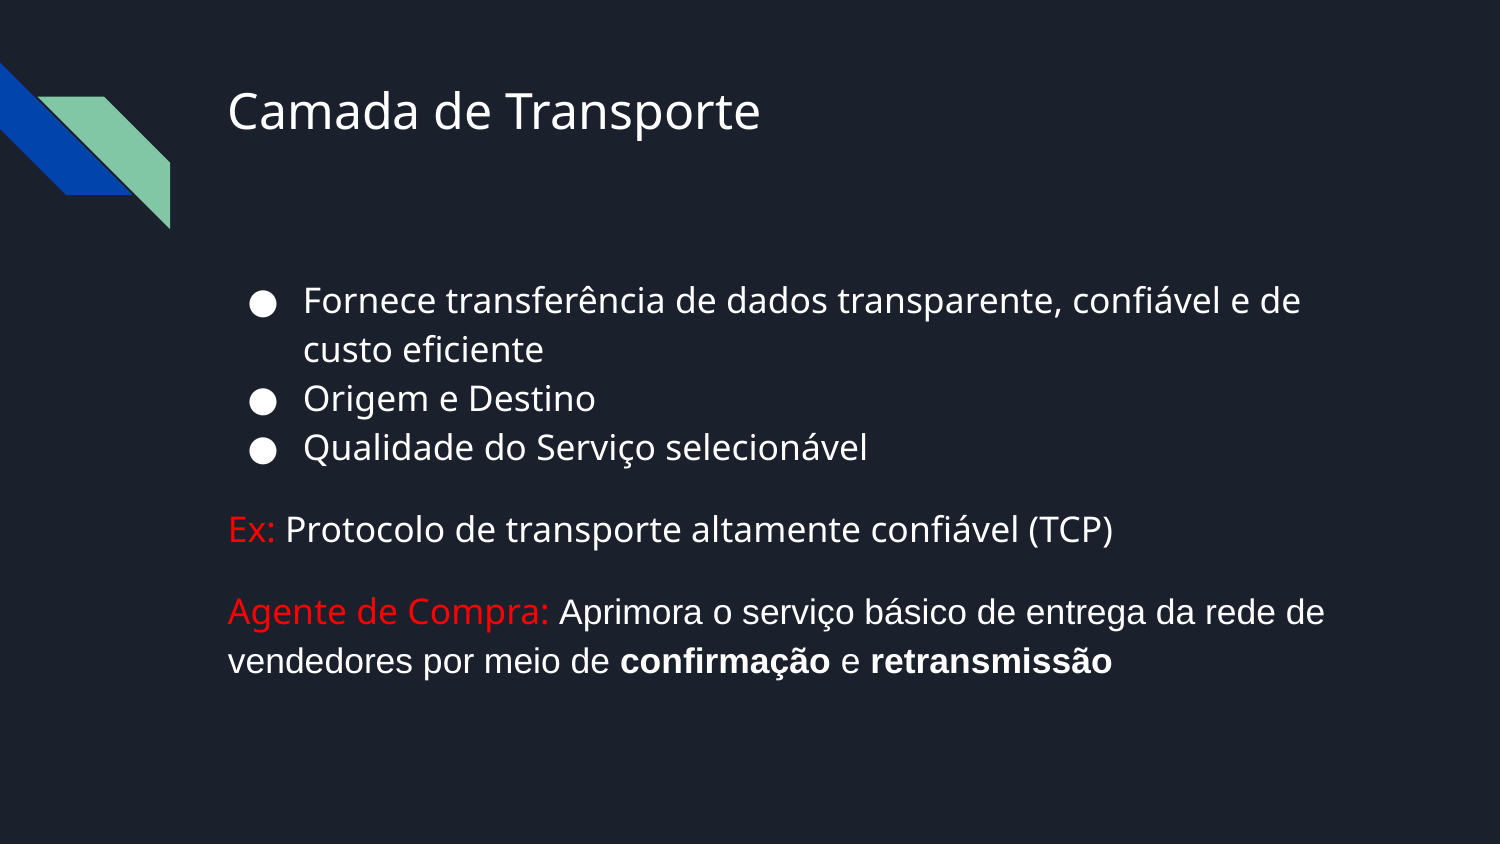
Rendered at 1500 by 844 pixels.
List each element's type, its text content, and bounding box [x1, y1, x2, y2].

list Fornece transferência de dados transparente, confiável e de custo eficiente Origem e Destino Qualidade do Serviço selecionável Ex: Protocolo de transporte altamente confiável (TCP) Agente de Compra: Aprimora o serviço básico de entrega da rede de vendedores por meio de confirmação e retransmissão [212, 257, 1368, 735]
title Camada de Transporte [212, 64, 1368, 215]
